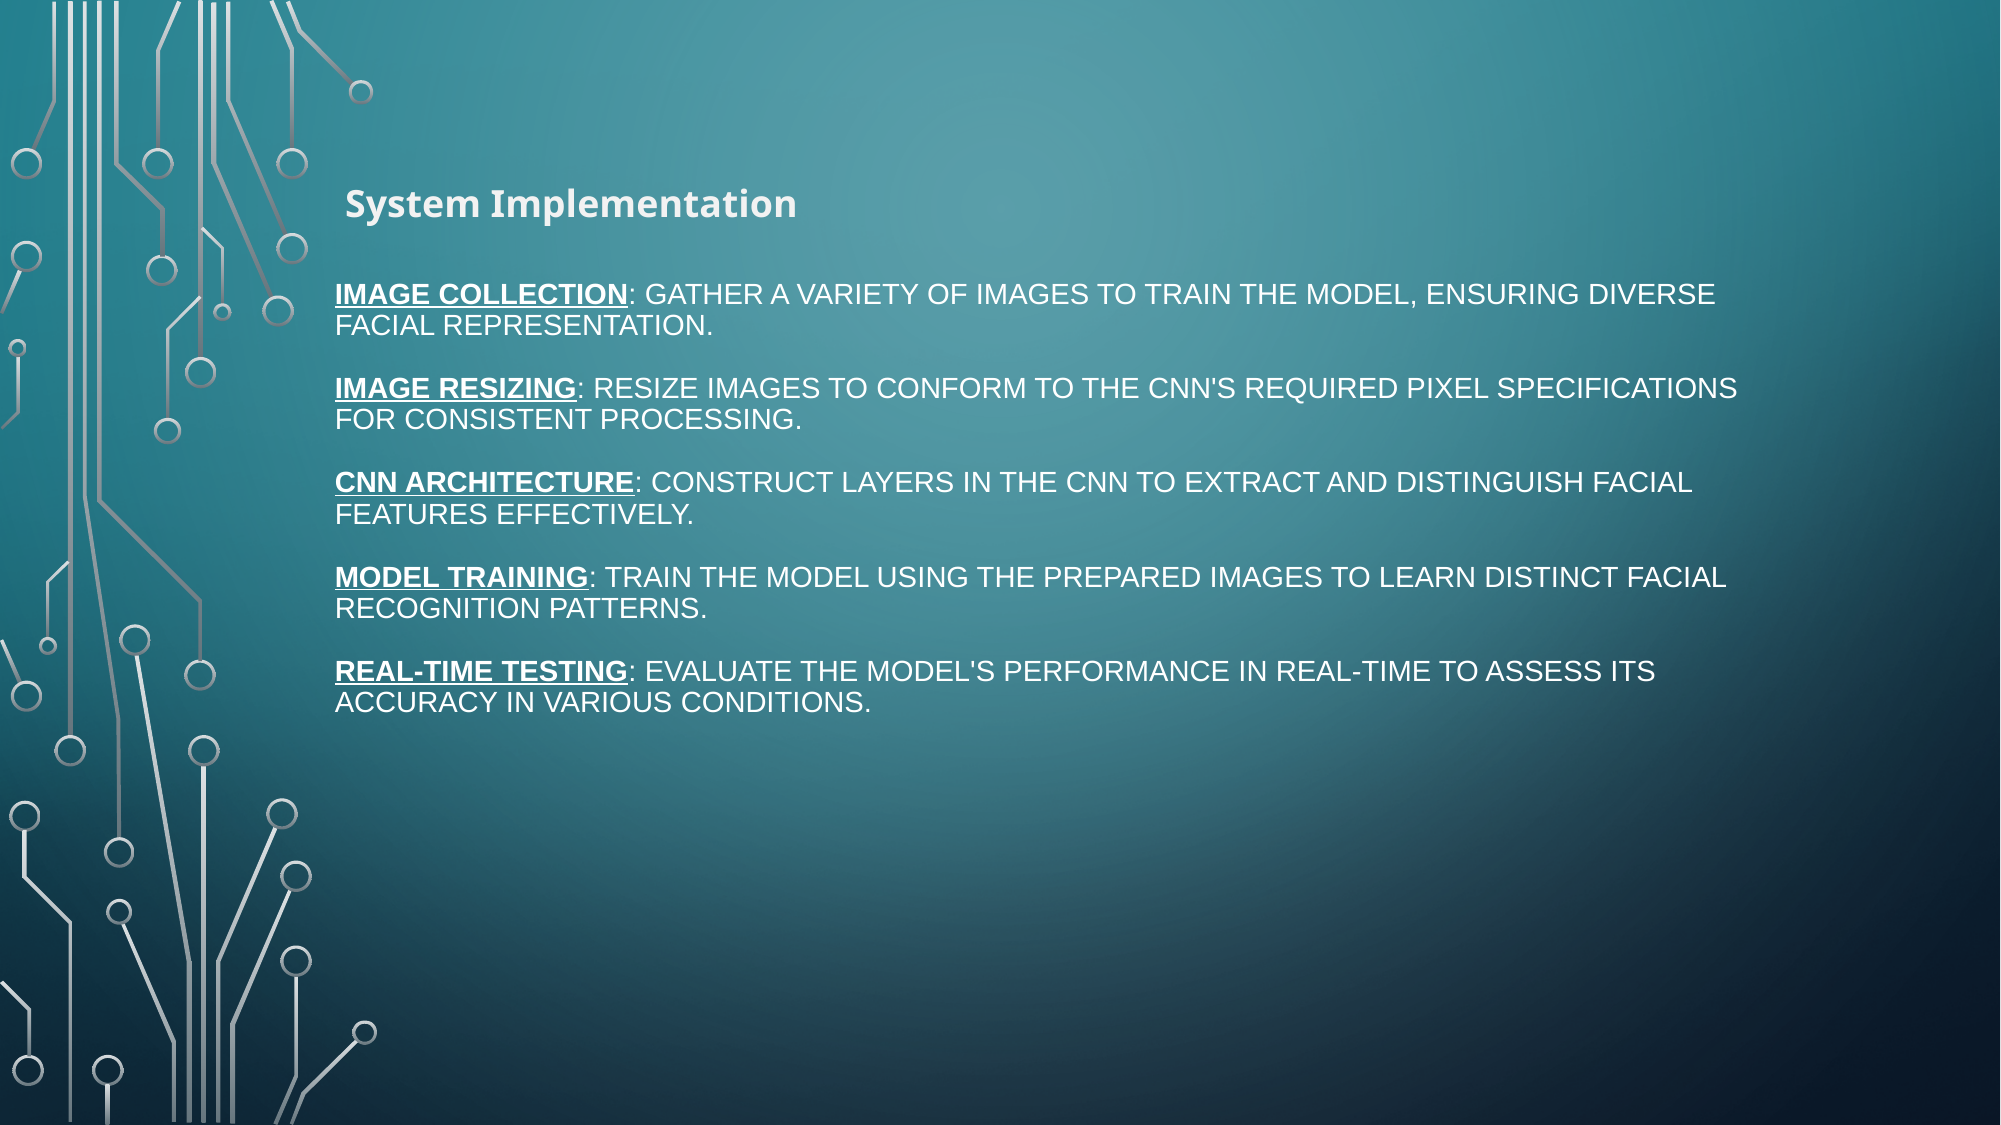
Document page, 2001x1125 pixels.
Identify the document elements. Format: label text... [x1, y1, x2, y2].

text_box System Implementation [330, 172, 1156, 234]
title Image Collection: Gather a variety of images to train the model, ensuring diverse facial representation. Image Resizing: Resize images to conform to the CNN's required pixel specifications for consistent processing. CNN Architecture: Construct layers in the CNN to extract and distinguish facial features effectively. Model Training: Train the model using the prepared images to learn distinct facial recognition patterns. Real-Time Testing: Evaluate the model's performance in real-time to assess its accuracy in various conditions. [319, 243, 1762, 727]
